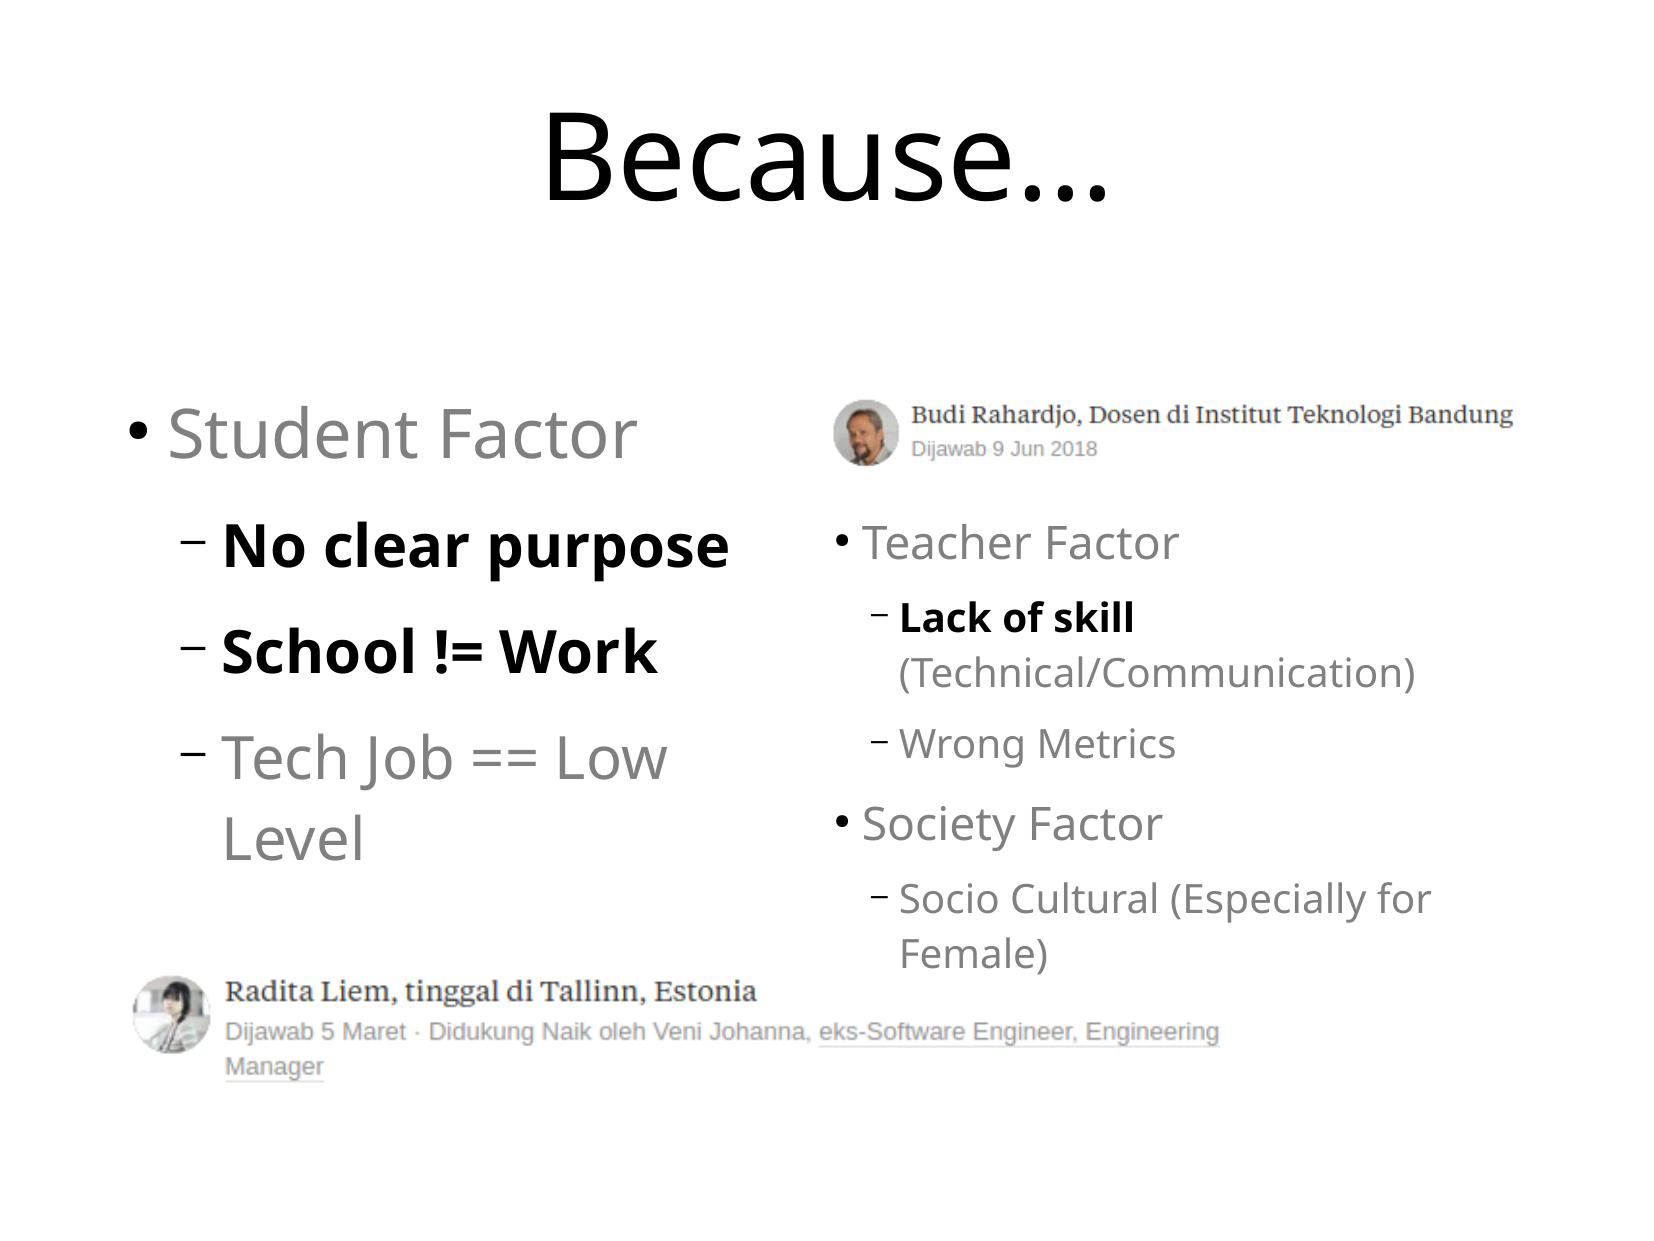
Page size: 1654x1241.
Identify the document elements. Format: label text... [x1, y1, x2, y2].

list Teacher Factor Lack of skill (Technical/Communication) Wrong Metrics Society Factor Socio Cultural (Especially for Female) [825, 510, 1576, 987]
picture [811, 359, 1531, 481]
title Because... [82, 49, 1571, 257]
list Student Factor No clear purpose School != Work Tech Job == Low Level [112, 385, 766, 886]
picture [120, 928, 1234, 1111]
